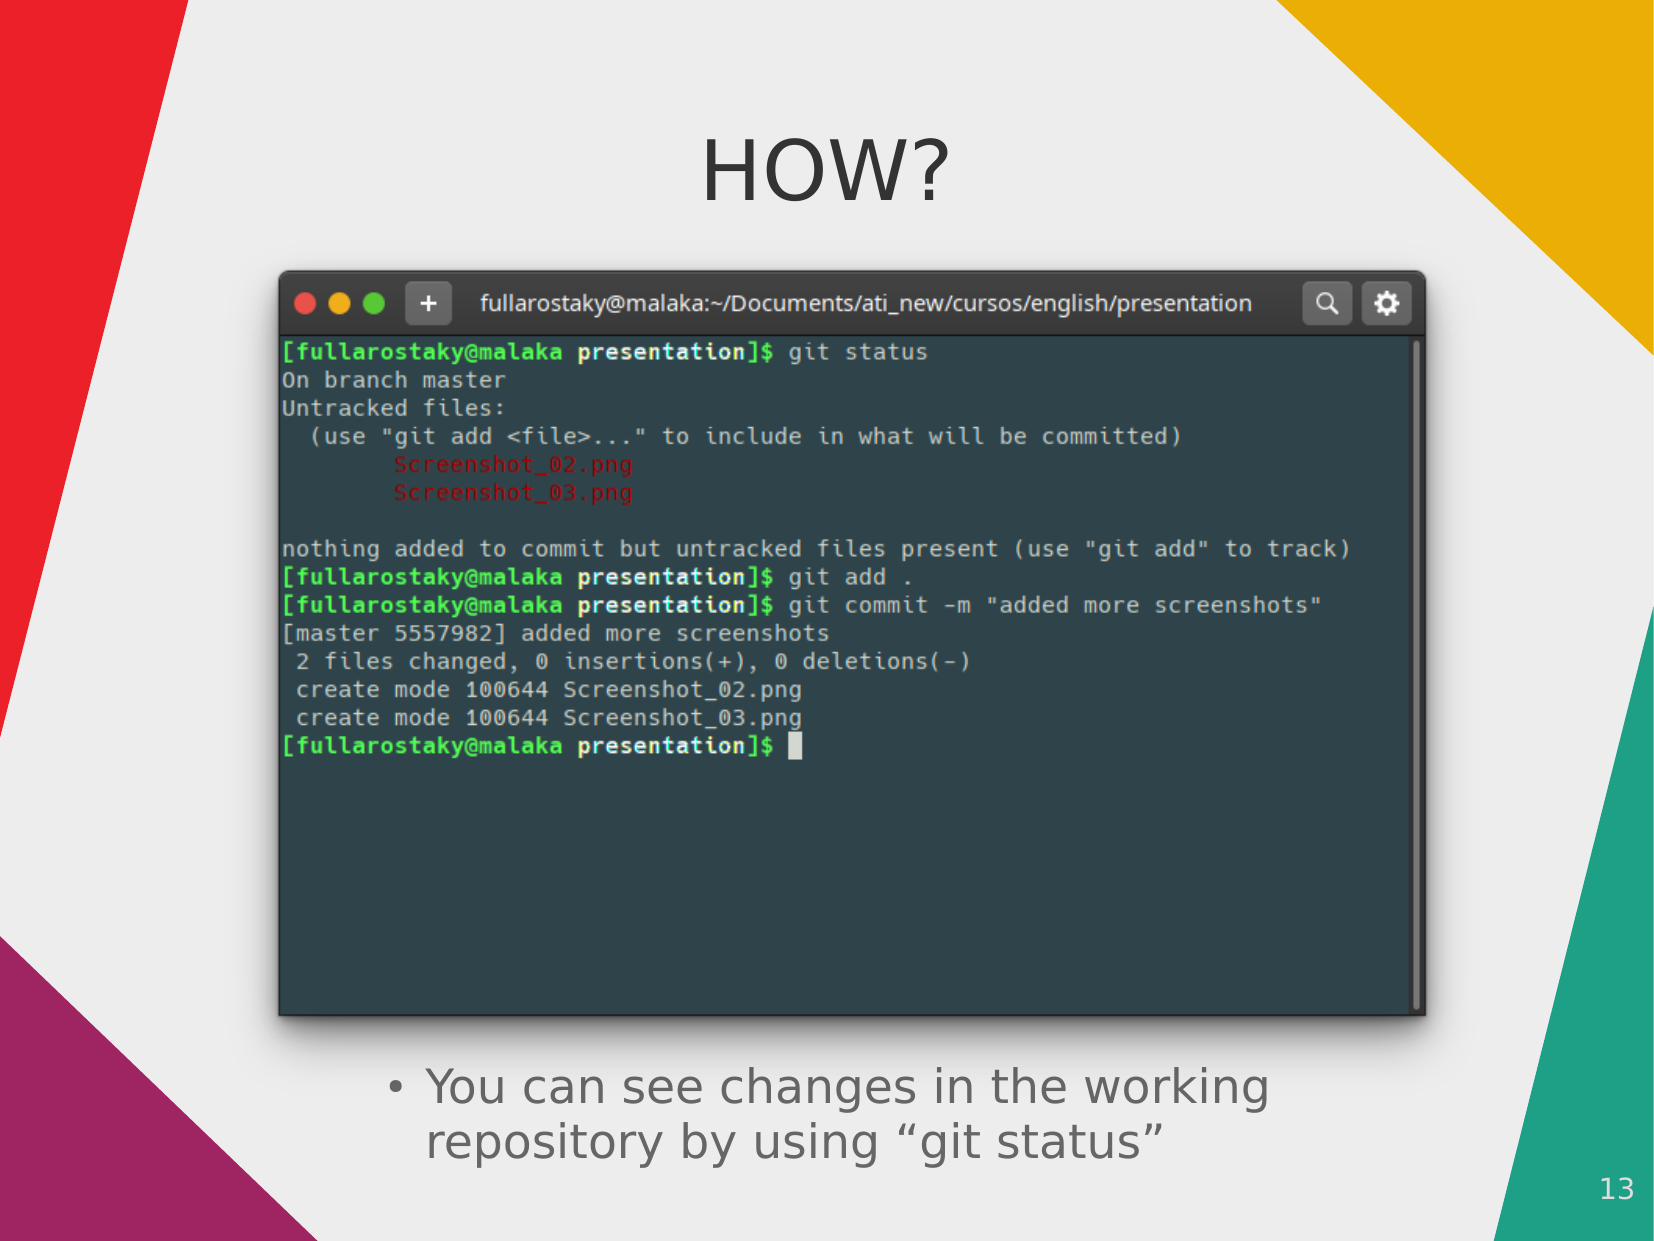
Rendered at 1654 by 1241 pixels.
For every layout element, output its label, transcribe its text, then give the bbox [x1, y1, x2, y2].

title HOW? [114, 73, 1539, 271]
list You can see changes in the working repository by using “git status” [375, 1111, 1291, 1186]
picture [210, 227, 1495, 1111]
